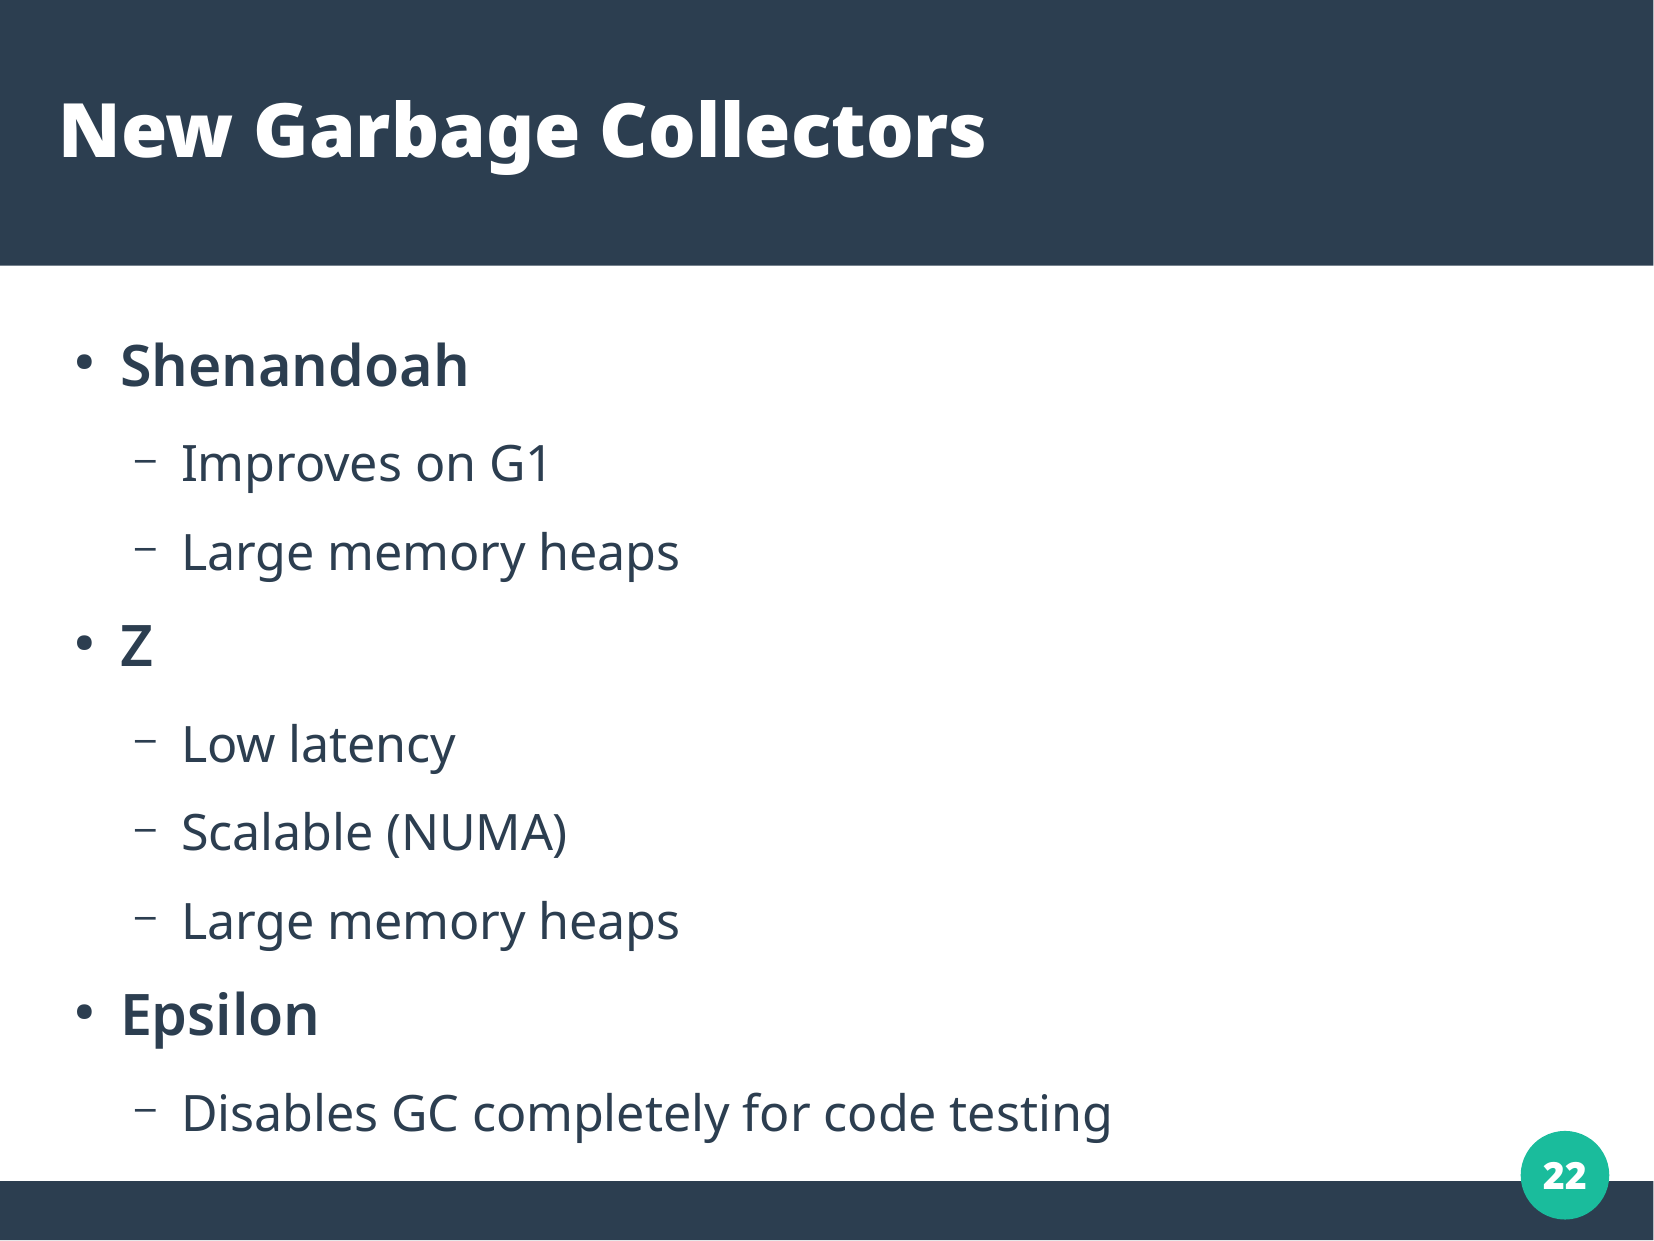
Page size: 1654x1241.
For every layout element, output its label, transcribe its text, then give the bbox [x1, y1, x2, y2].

list Shenandoah Improves on G1 Large memory heaps Z Low latency Scalable (NUMA) Large memory heaps Epsilon Disables GC completely for code testing [59, 324, 1595, 1152]
title New Garbage Collectors [59, 49, 1595, 207]
